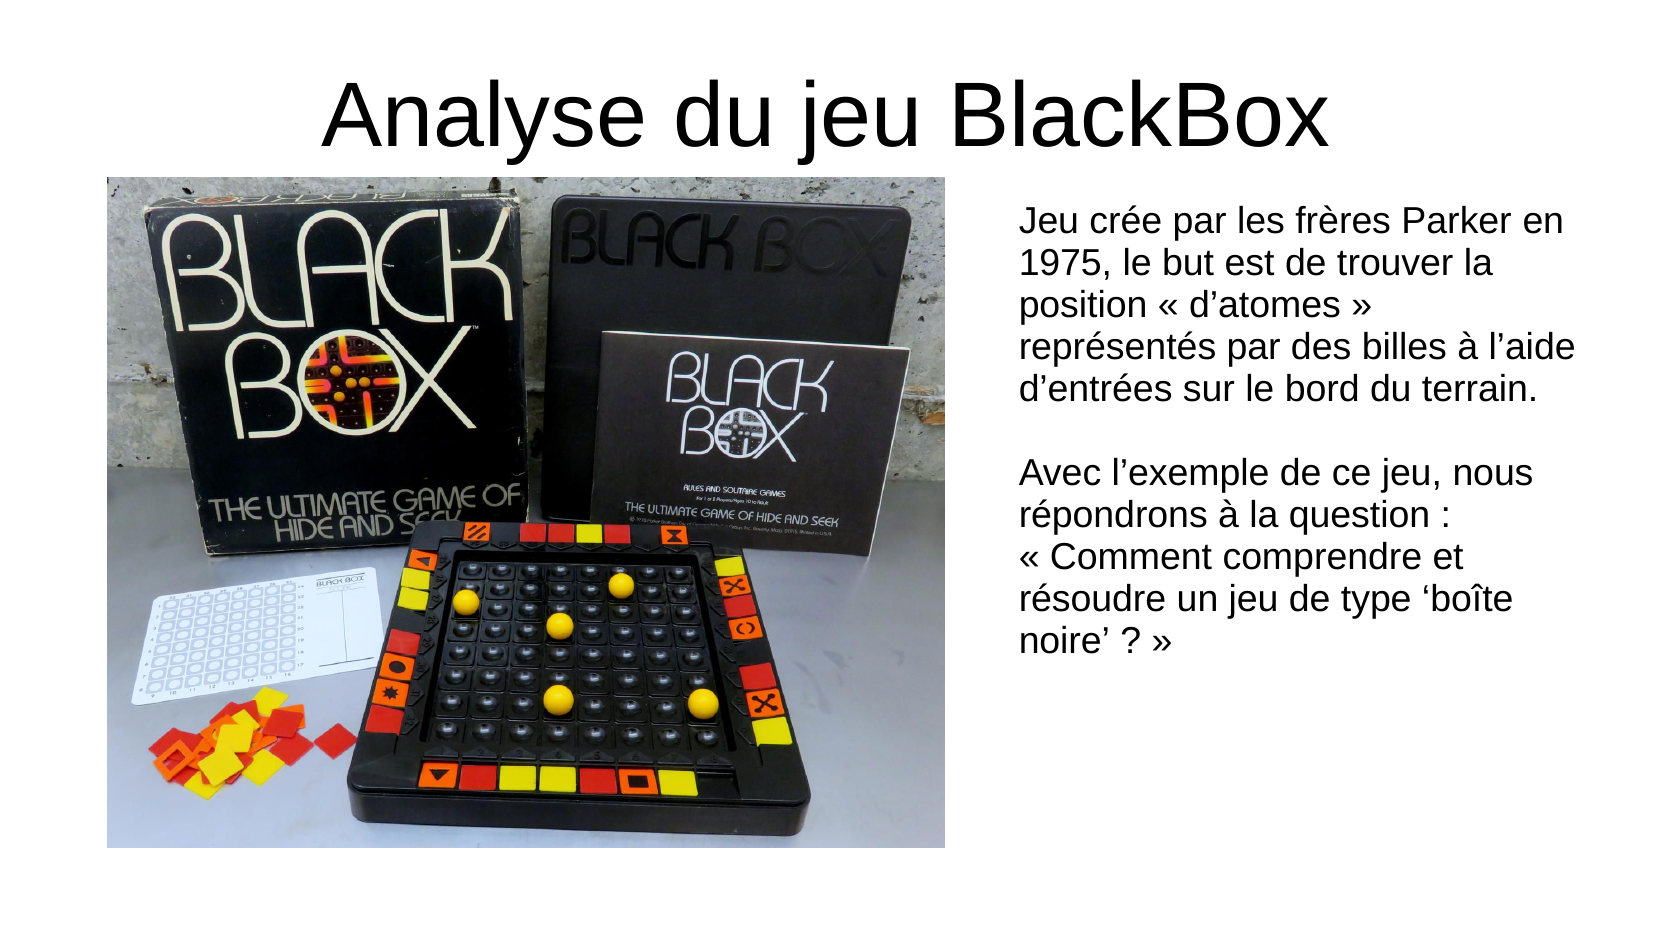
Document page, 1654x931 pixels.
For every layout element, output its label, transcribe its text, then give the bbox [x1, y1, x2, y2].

picture [107, 177, 945, 848]
title Analyse du jeu BlackBox [82, 37, 1571, 193]
text_box Jeu crée par les frères Parker en 1975, le but est de trouver la position « d’atomes » représentés par des billes à l’aide d’entrées sur le bord du terrain. Avec l’exemple de ce jeu, nous répondrons à la question : « Comment comprendre et résoudre un jeu de type ‘boîte noire’ ? » [1003, 192, 1595, 879]
